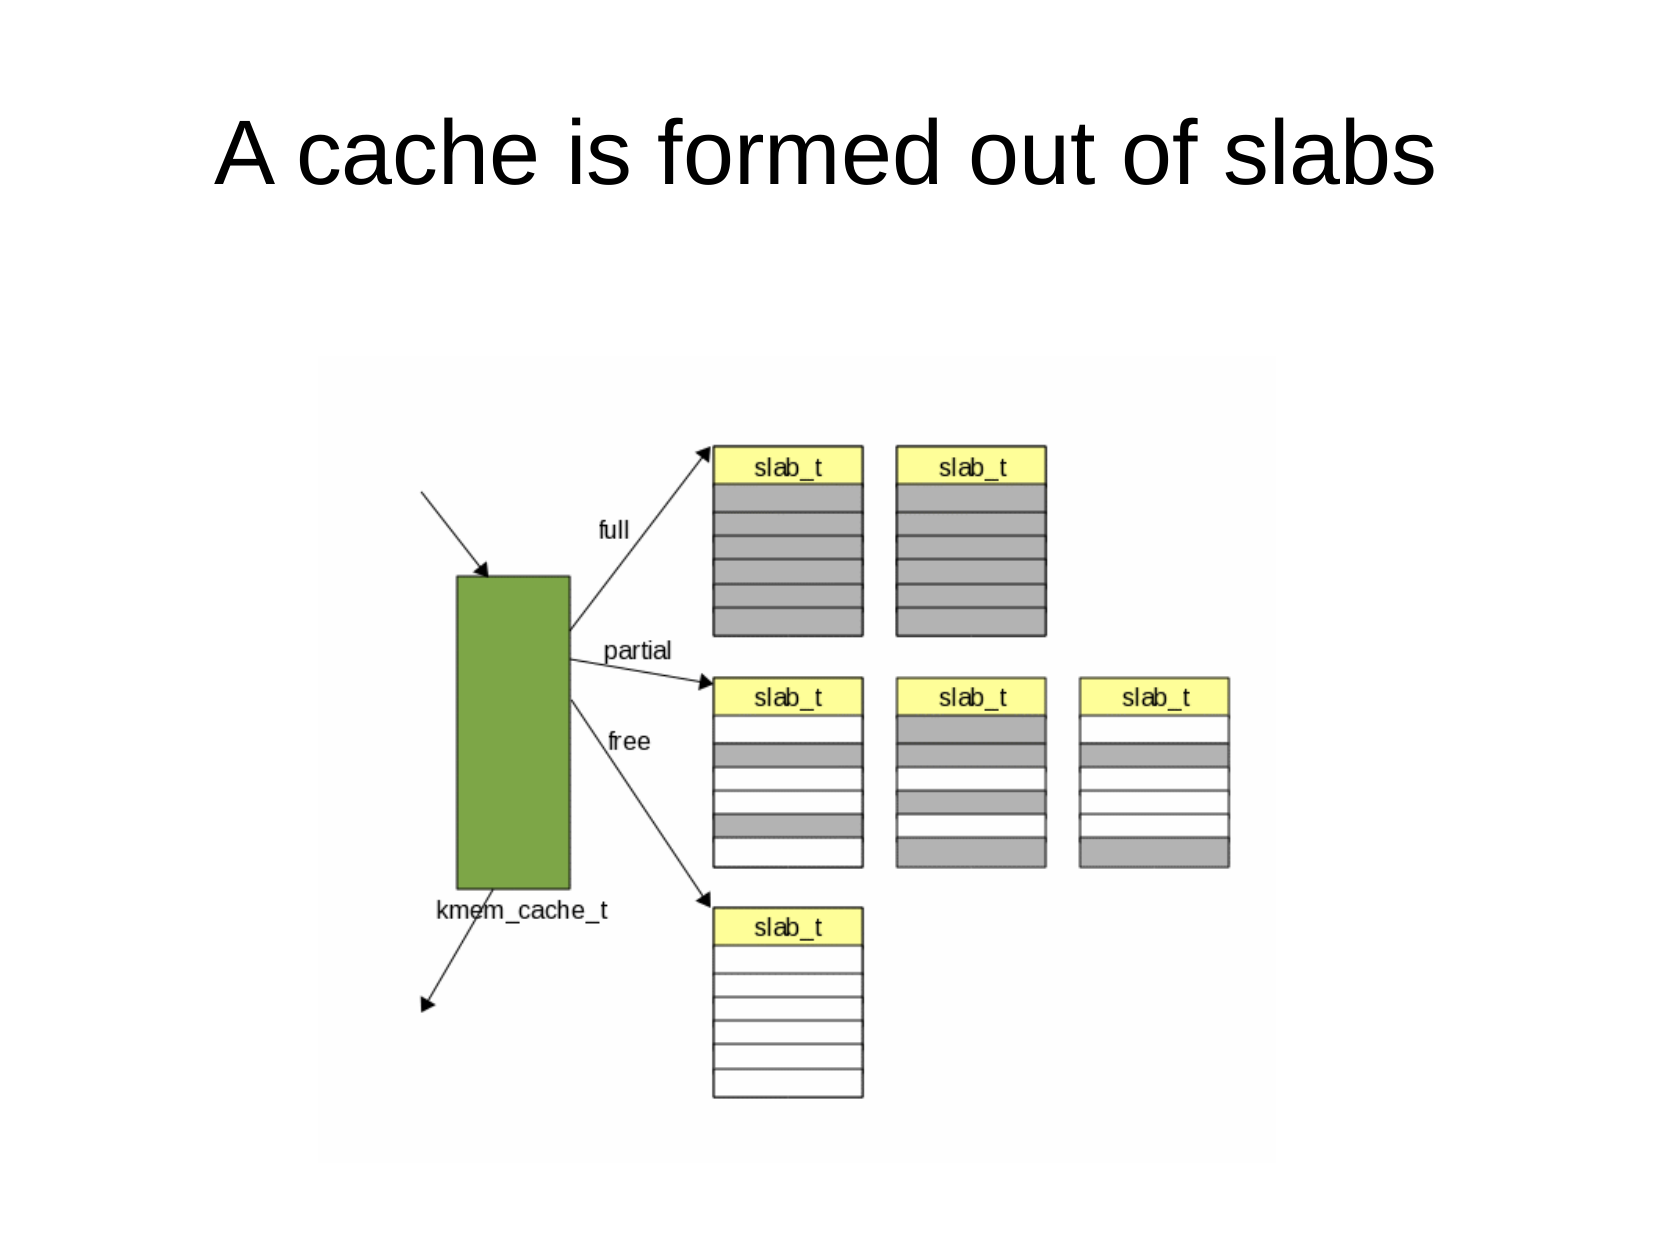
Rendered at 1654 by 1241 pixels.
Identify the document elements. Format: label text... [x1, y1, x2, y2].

title A cache is formed out of slabs [82, 49, 1571, 257]
picture [318, 356, 1276, 1163]
